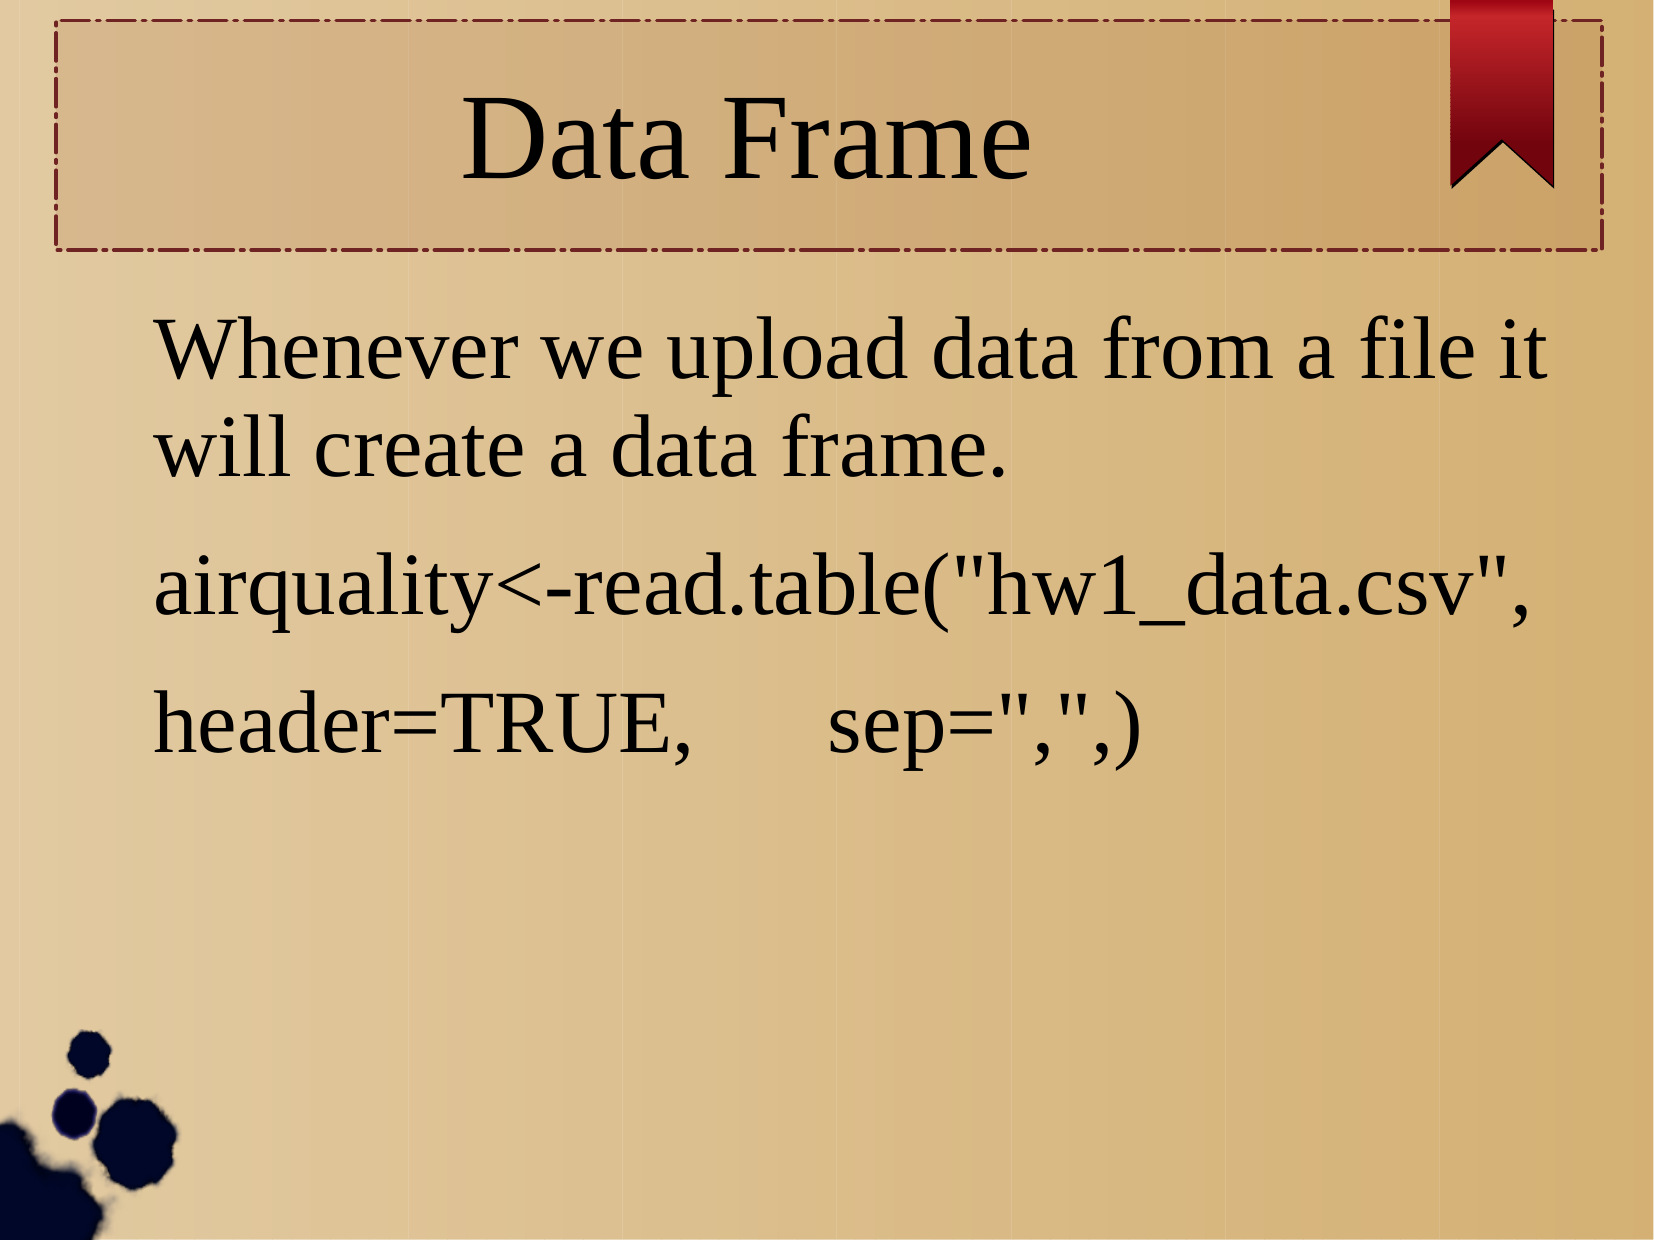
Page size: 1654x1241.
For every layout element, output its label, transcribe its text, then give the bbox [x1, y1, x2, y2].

title Data Frame [82, 47, 1412, 229]
list Whenever we upload data from a file it will create a data frame. airquality<-read.table("hw1_data.csv", header=TRUE, sep=",",) [82, 299, 1571, 1019]
